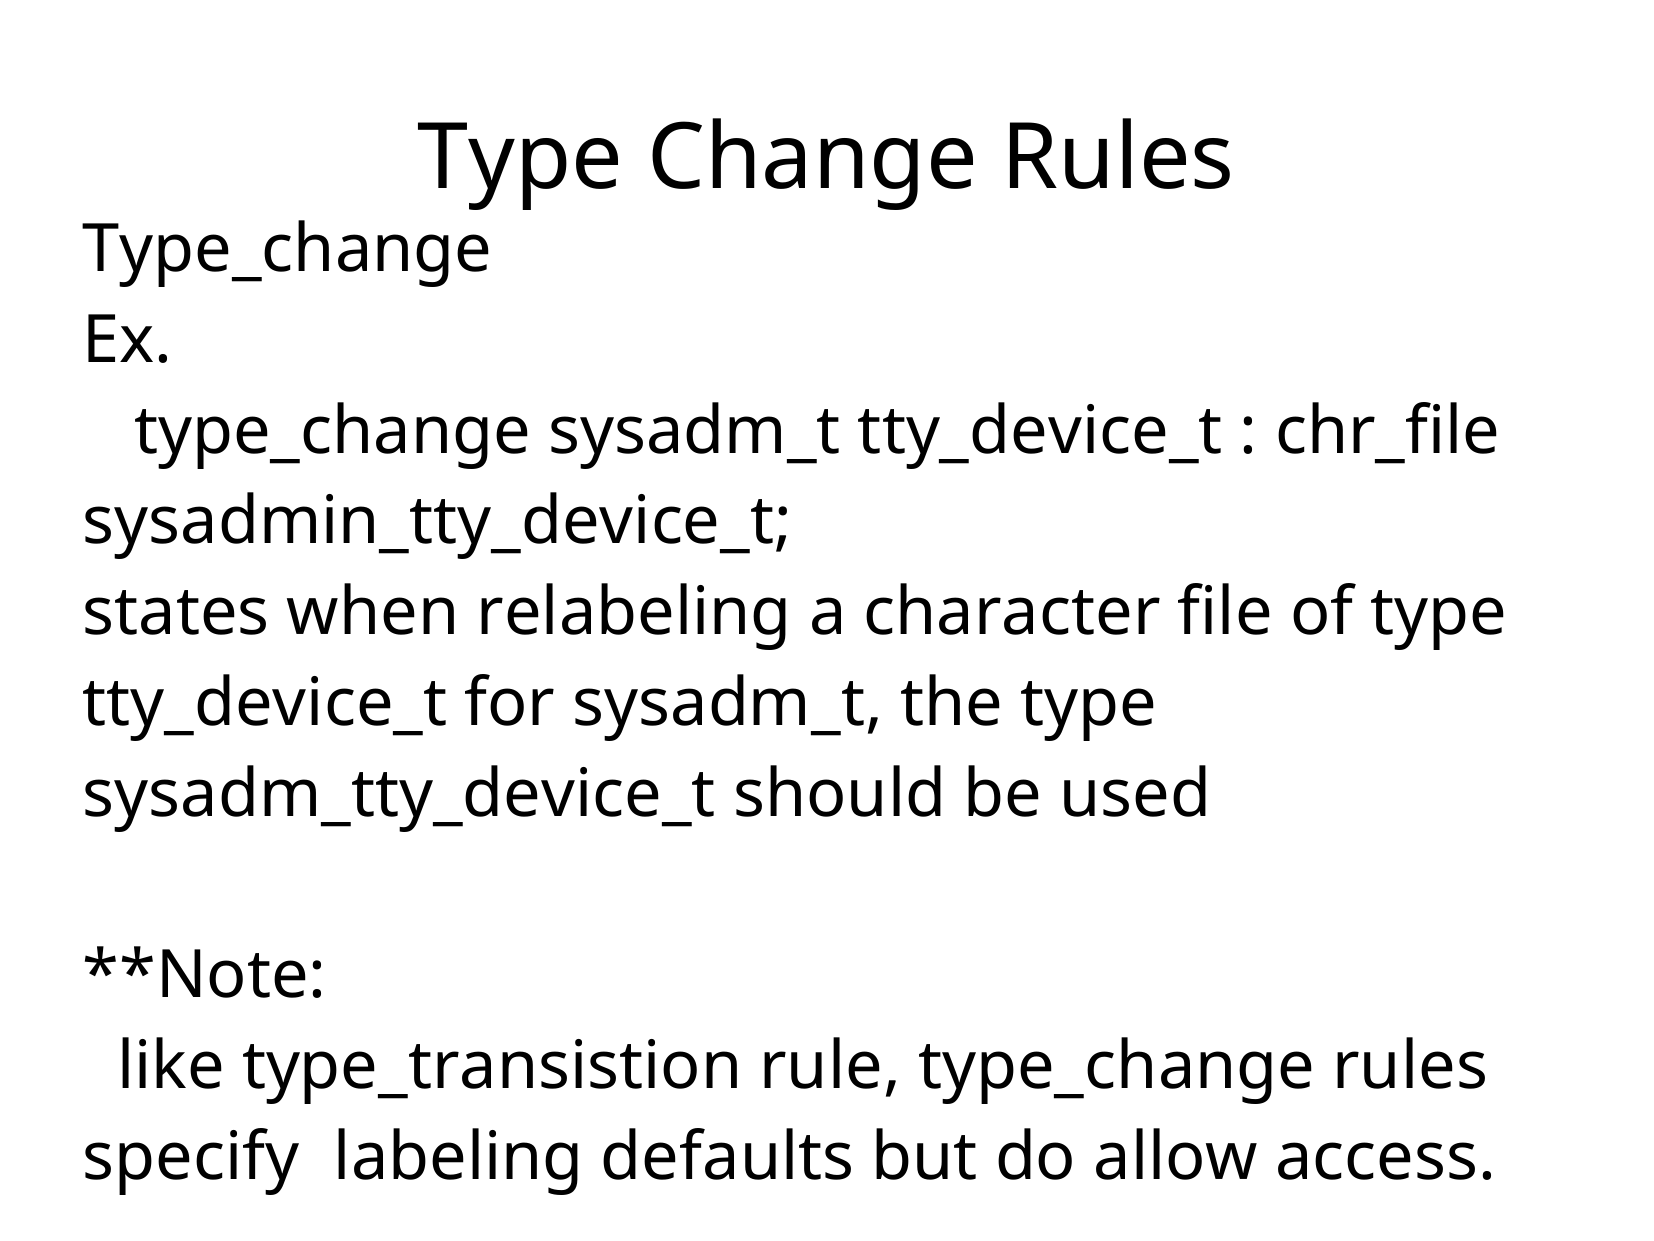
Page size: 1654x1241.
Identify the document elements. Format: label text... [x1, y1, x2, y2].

subtitle Type_change Ex. type_change sysadm_t tty_device_t : chr_file sysadmin_tty_device_t; states when relabeling a character file of type tty_device_t for sysadm_t, the type sysadm_tty_device_t should be used **Note: like type_transistion rule, type_change rules specify labeling defaults but do allow access. [82, 255, 1571, 1144]
title Type Change Rules [82, 56, 1571, 250]
